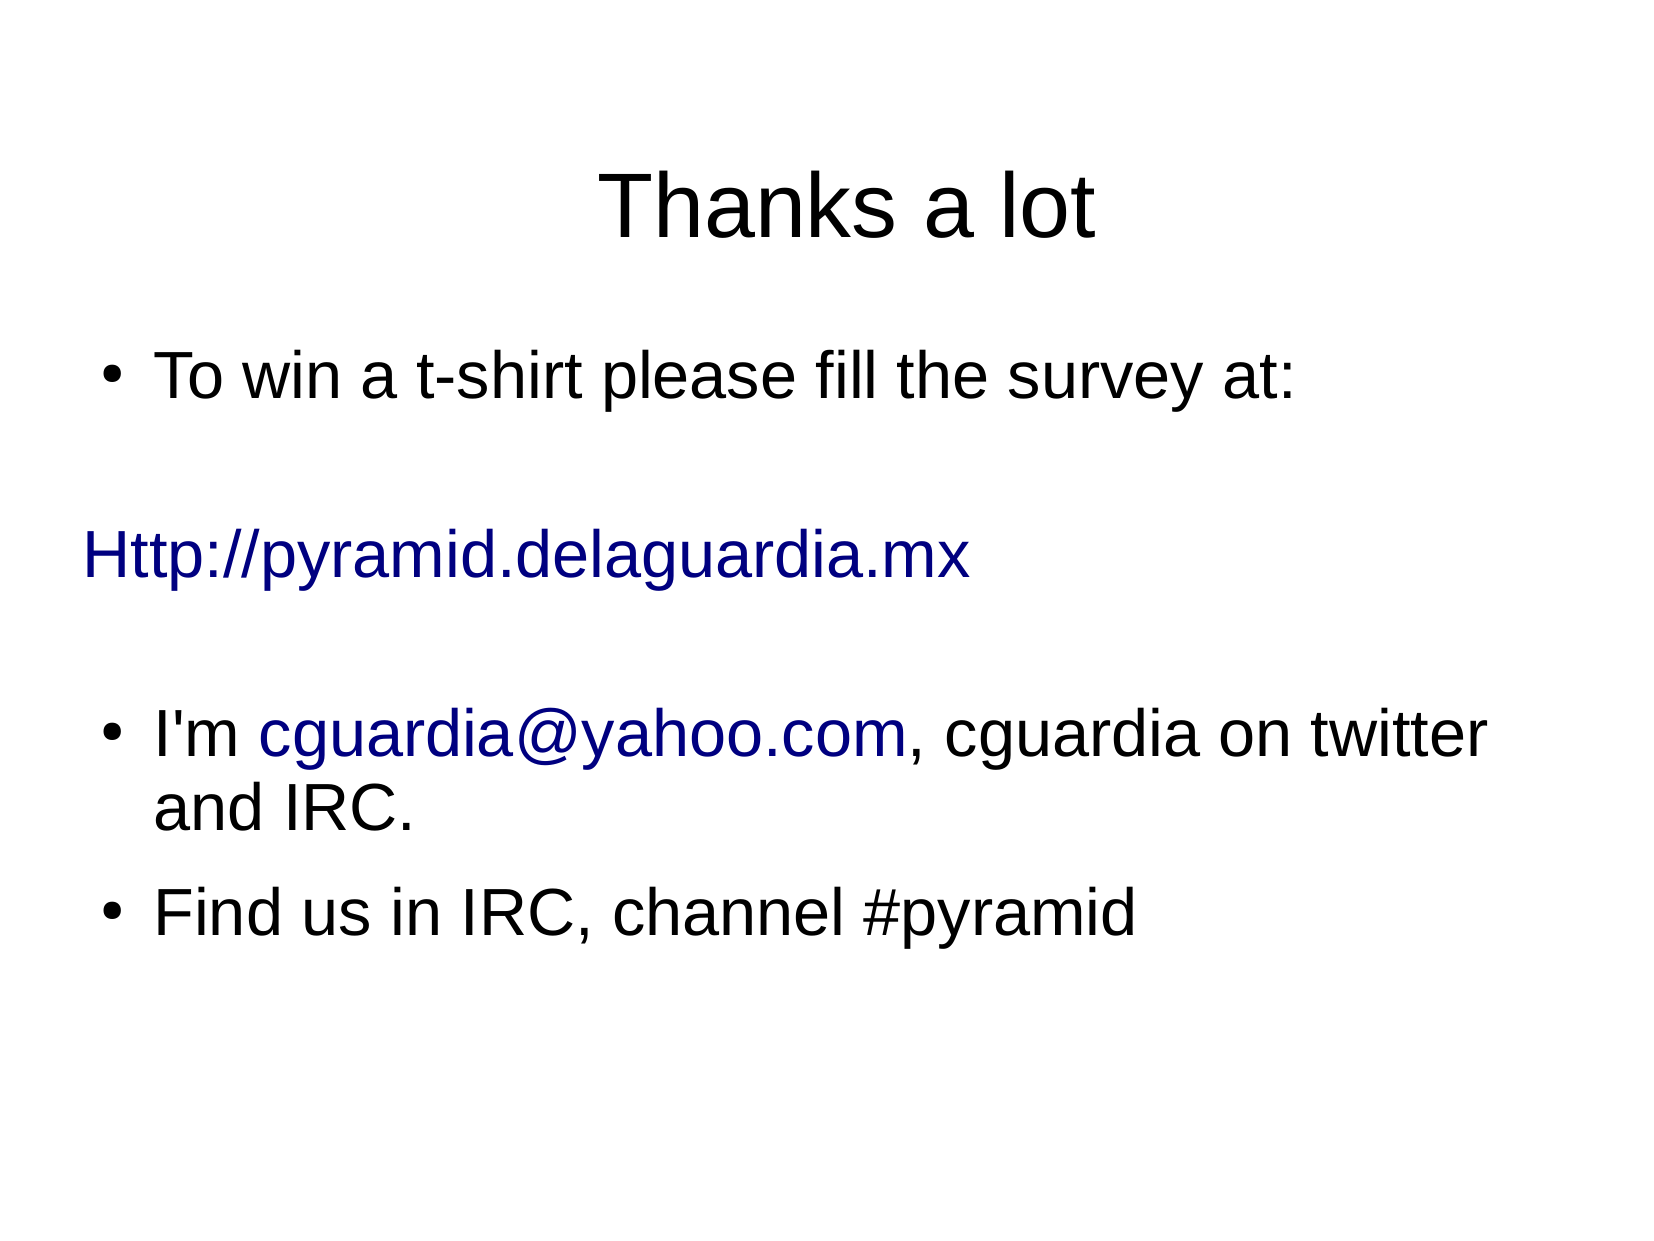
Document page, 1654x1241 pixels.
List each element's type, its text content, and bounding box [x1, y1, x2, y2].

title Thanks a lot [82, 112, 1612, 301]
list To win a t-shirt please fill the survey at: Http://pyramid.delaguardia.mx I'm cguardia@yahoo.com, cguardia on twitter and IRC. Find us in IRC, channel #pyramid [82, 337, 1571, 1157]
